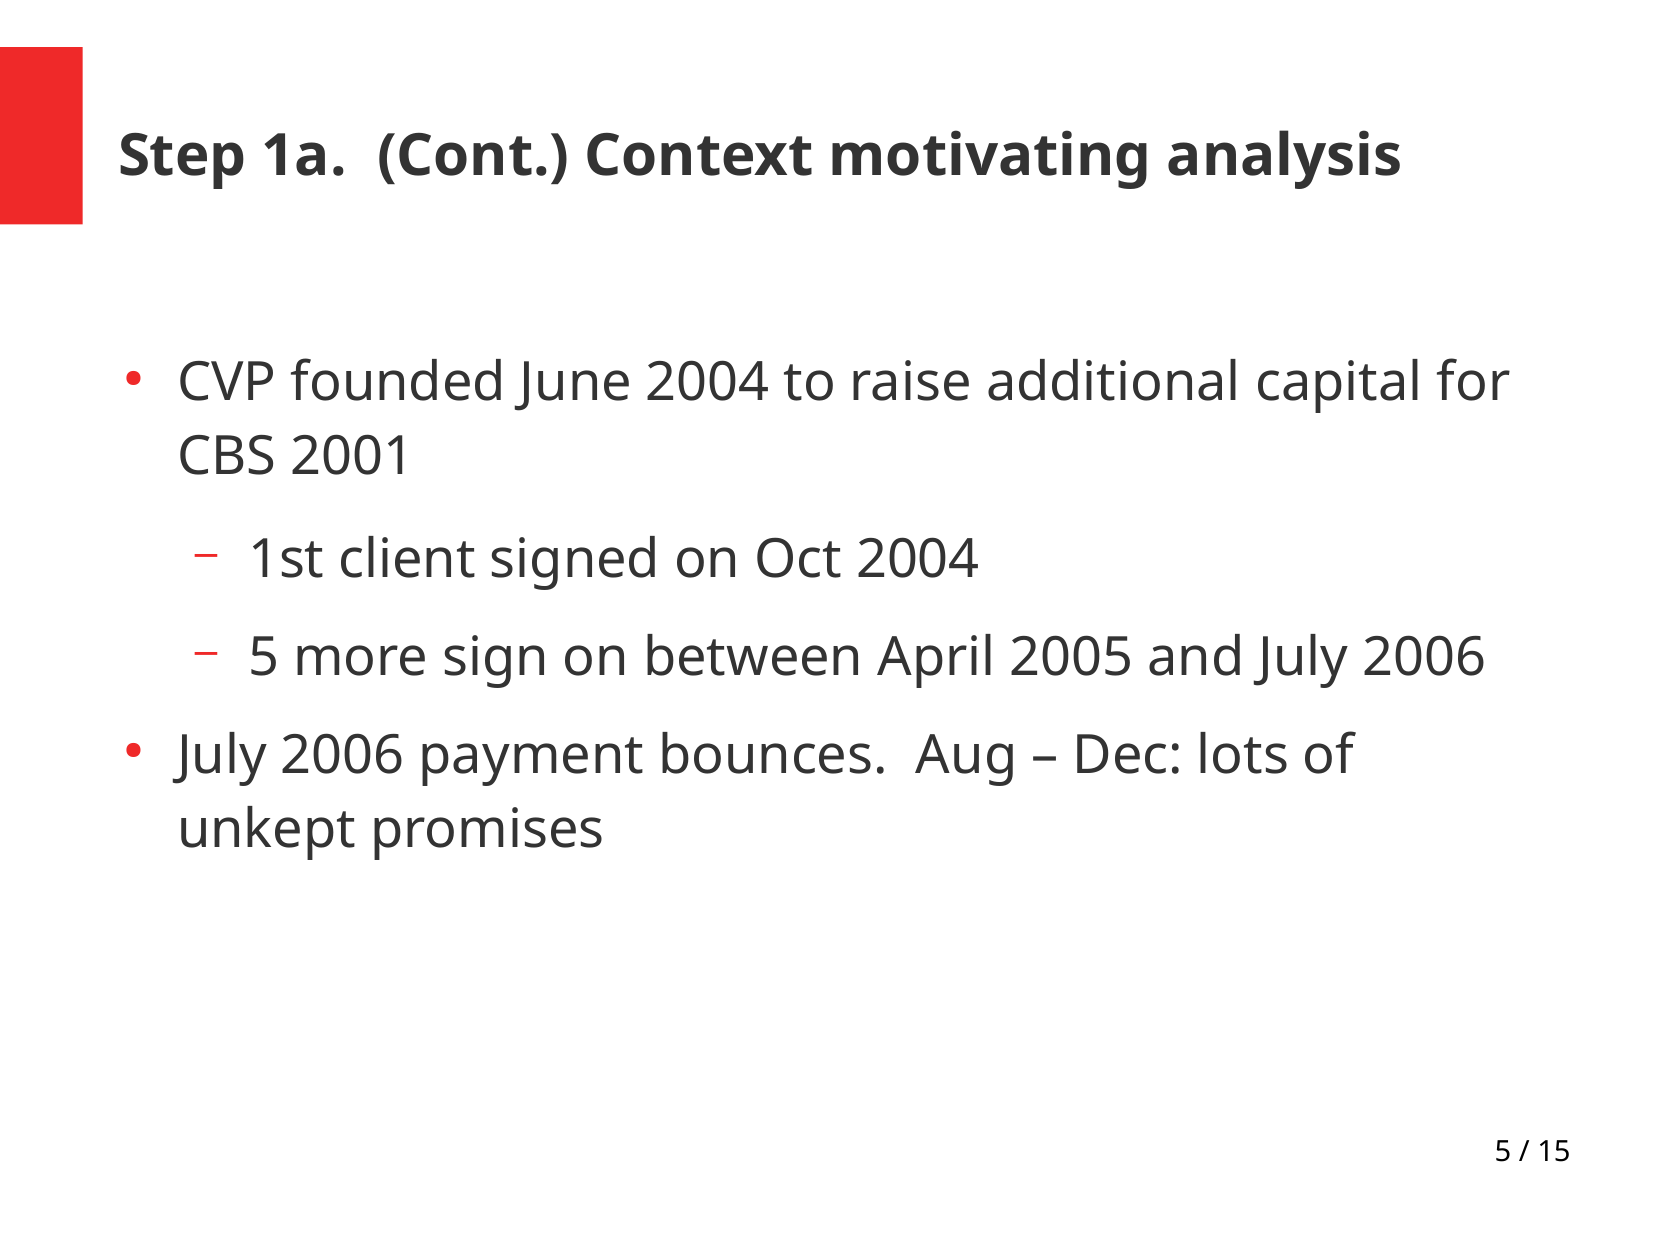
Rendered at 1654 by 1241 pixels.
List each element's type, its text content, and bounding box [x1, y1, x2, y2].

title Step 1a. (Cont.) Context motivating analysis [118, 49, 1571, 257]
list CVP founded June 2004 to raise additional capital for CBS 2001 1st client signed on Oct 2004 5 more sign on between April 2005 and July 2006 July 2006 payment bounces. Aug – Dec: lots of unkept promises [106, 342, 1524, 993]
